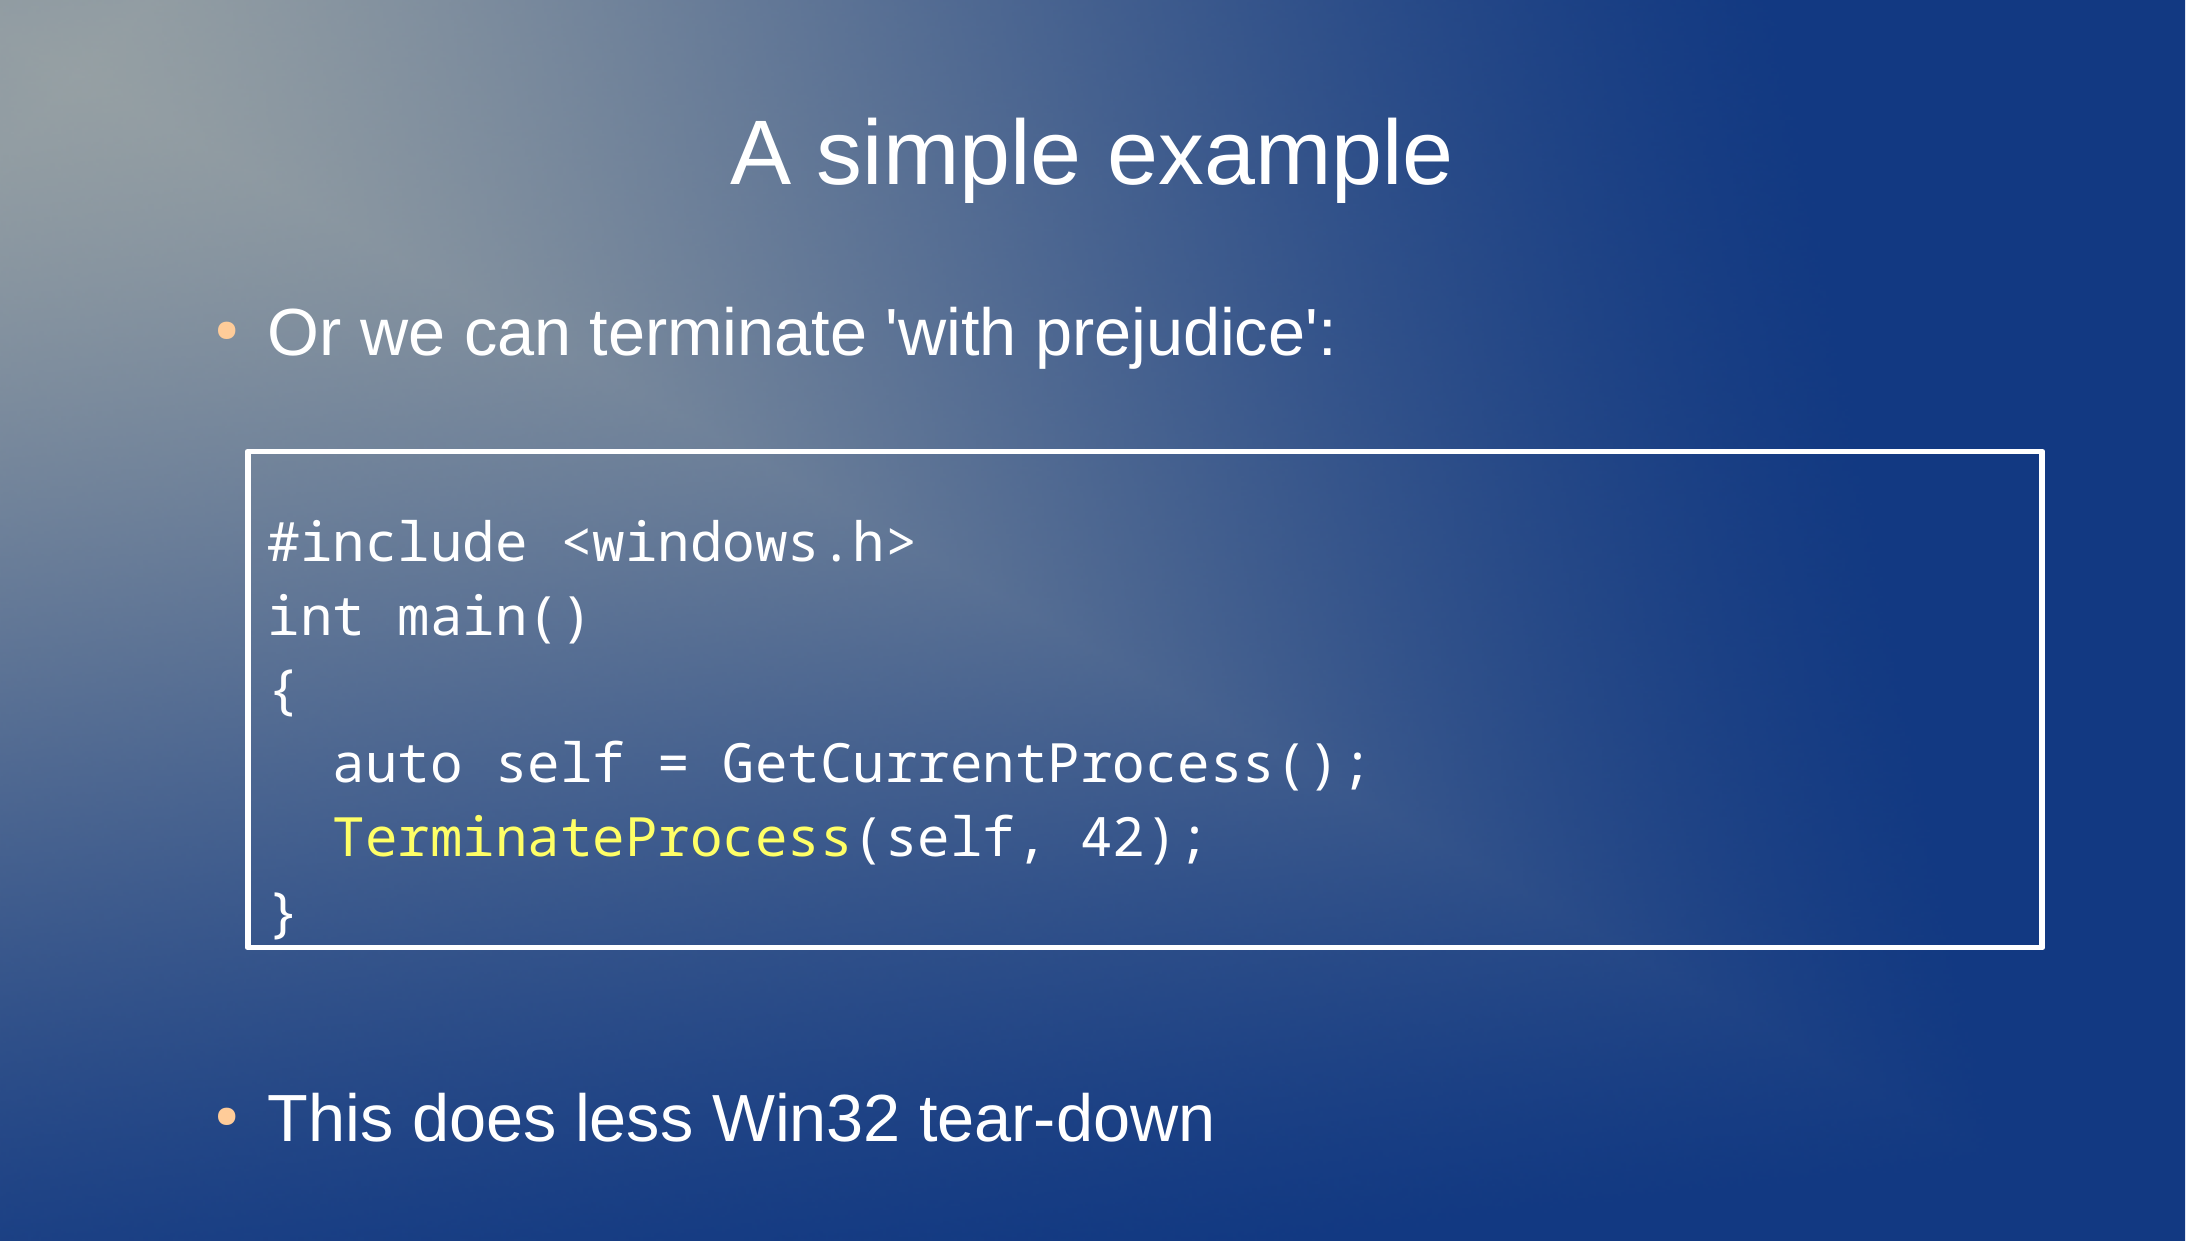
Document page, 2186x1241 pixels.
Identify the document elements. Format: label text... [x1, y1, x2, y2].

picture [0, 0, 2186, 1241]
text_box [247, 451, 2043, 948]
title A simple example [109, 49, 2076, 257]
list Or we can terminate 'with prejudice': #include <windows.h> int main() { auto self = GetCurrentProcess(); TerminateProcess(self, 42); } This does less Win32 tear-down [197, 295, 2022, 1204]
